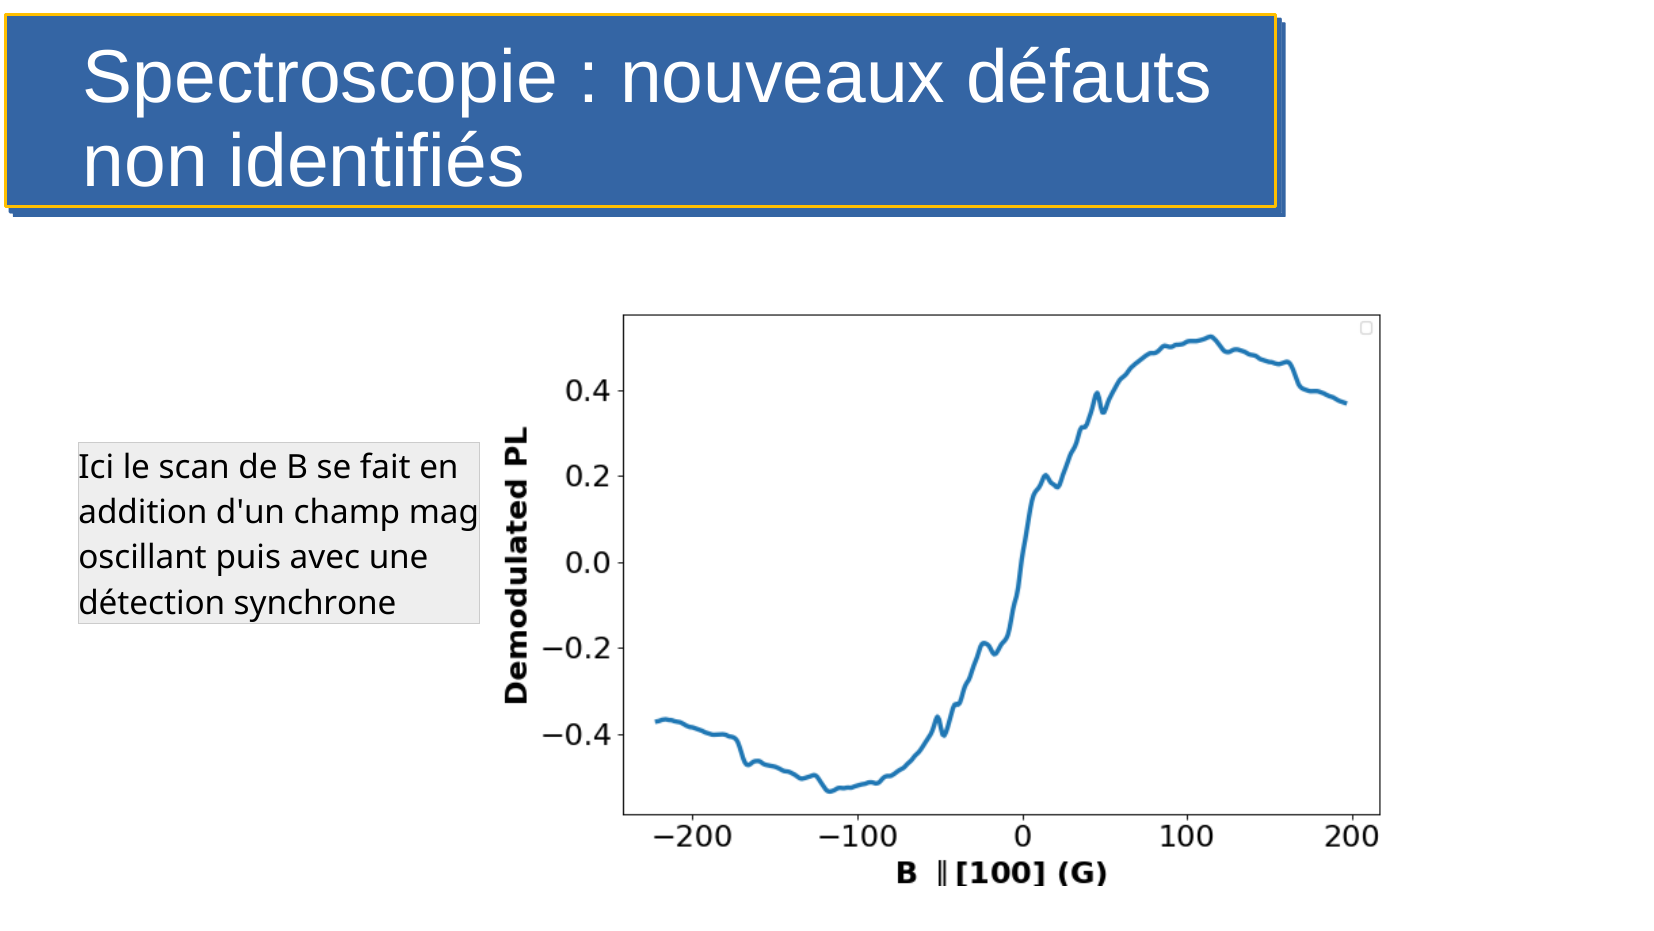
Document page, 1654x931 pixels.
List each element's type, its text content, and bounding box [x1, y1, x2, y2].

picture [501, 236, 1477, 886]
title Spectroscopie : nouveaux défauts non identifiés [82, 34, 1235, 203]
text_box Ici le scan de B se fait en addition d'un champ mag oscillant puis avec une détection synchrone [108, 442, 450, 592]
